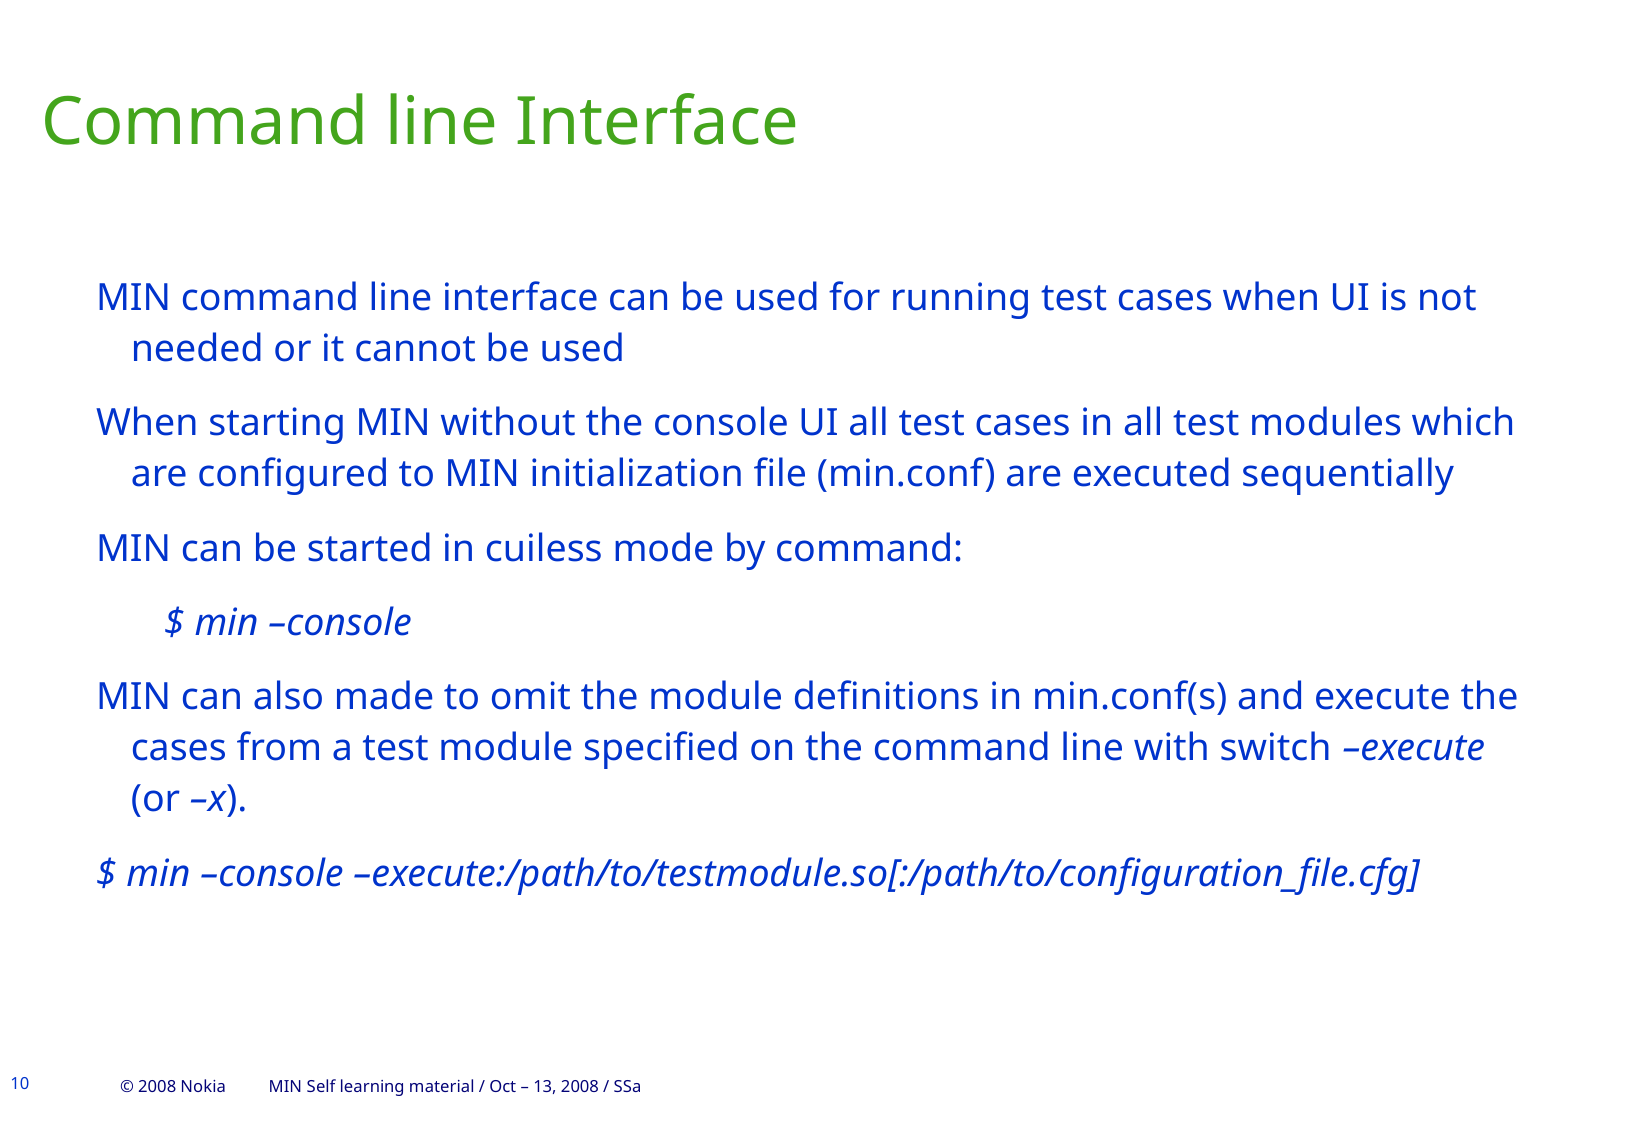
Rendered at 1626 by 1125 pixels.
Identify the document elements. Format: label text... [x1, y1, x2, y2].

title Command line Interface [41, 70, 1504, 174]
list MIN command line interface can be used for running test cases when UI is not needed or it cannot be used When starting MIN without the console UI all test cases in all test modules which are configured to MIN initialization file (min.conf) are executed sequentially MIN can be started in cuiless mode by command: $ min –console MIN can also made to omit the module definitions in min.conf(s) and execute the cases from a test module specified on the command line with switch –execute (or –x). $ min –console –execute:/path/to/testmodule.so[:/path/to/configuration_file.cfg] [81, 262, 1544, 1006]
